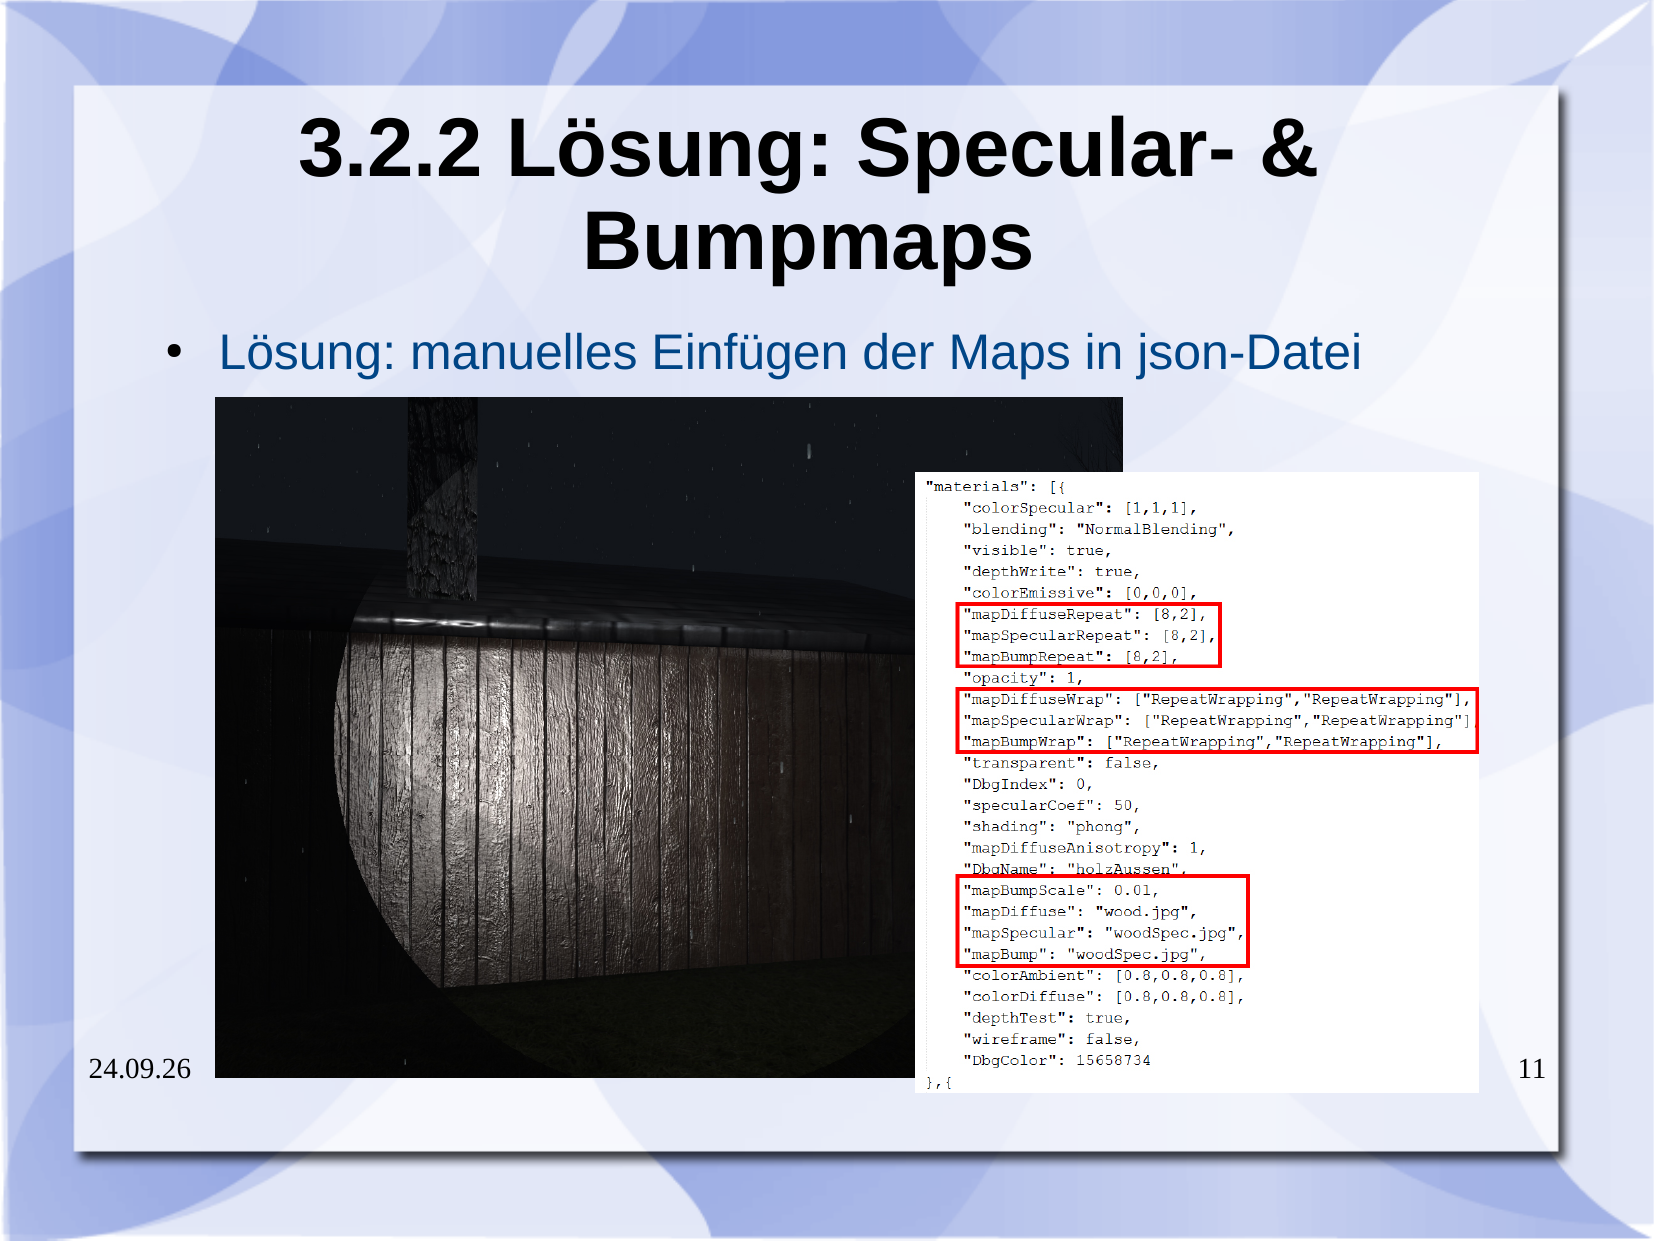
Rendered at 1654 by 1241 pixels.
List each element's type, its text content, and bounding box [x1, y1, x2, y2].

list Lösung: manuelles Einfügen der Maps in json-Datei [129, 324, 1489, 473]
title 3.2.2 Lösung: Specular- & Bumpmaps [82, 90, 1536, 298]
picture [0, 0, 1654, 1241]
